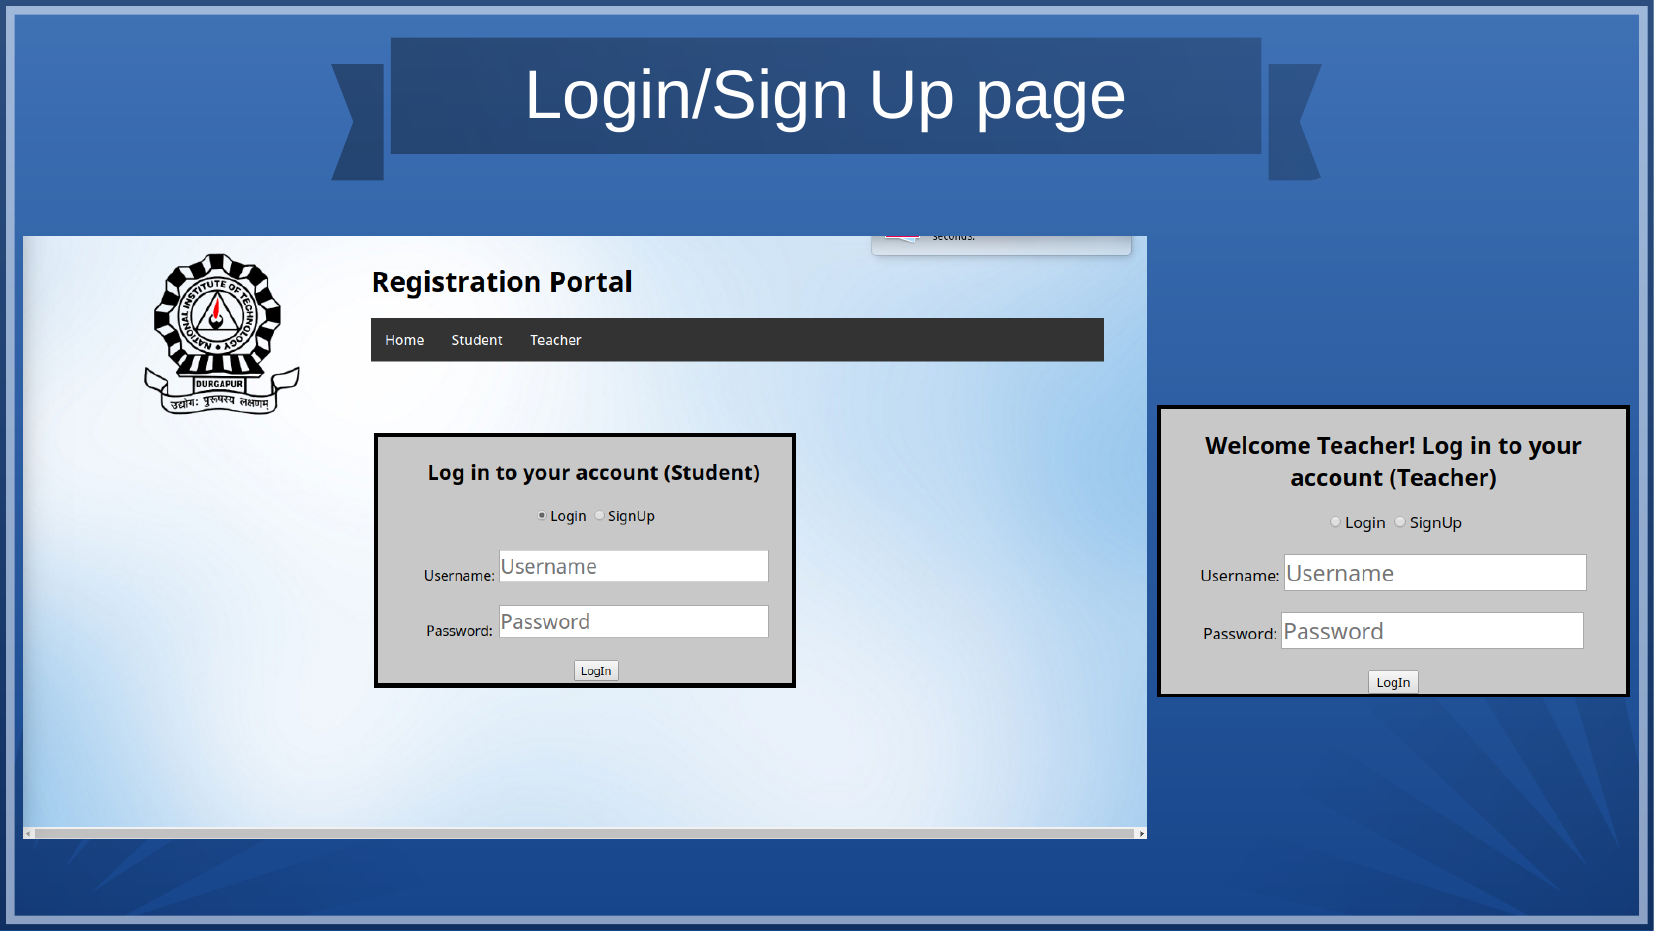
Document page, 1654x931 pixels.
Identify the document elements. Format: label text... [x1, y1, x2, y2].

picture [1157, 405, 1630, 697]
title Login/Sign Up page [389, 35, 1264, 154]
picture [23, 236, 1147, 839]
